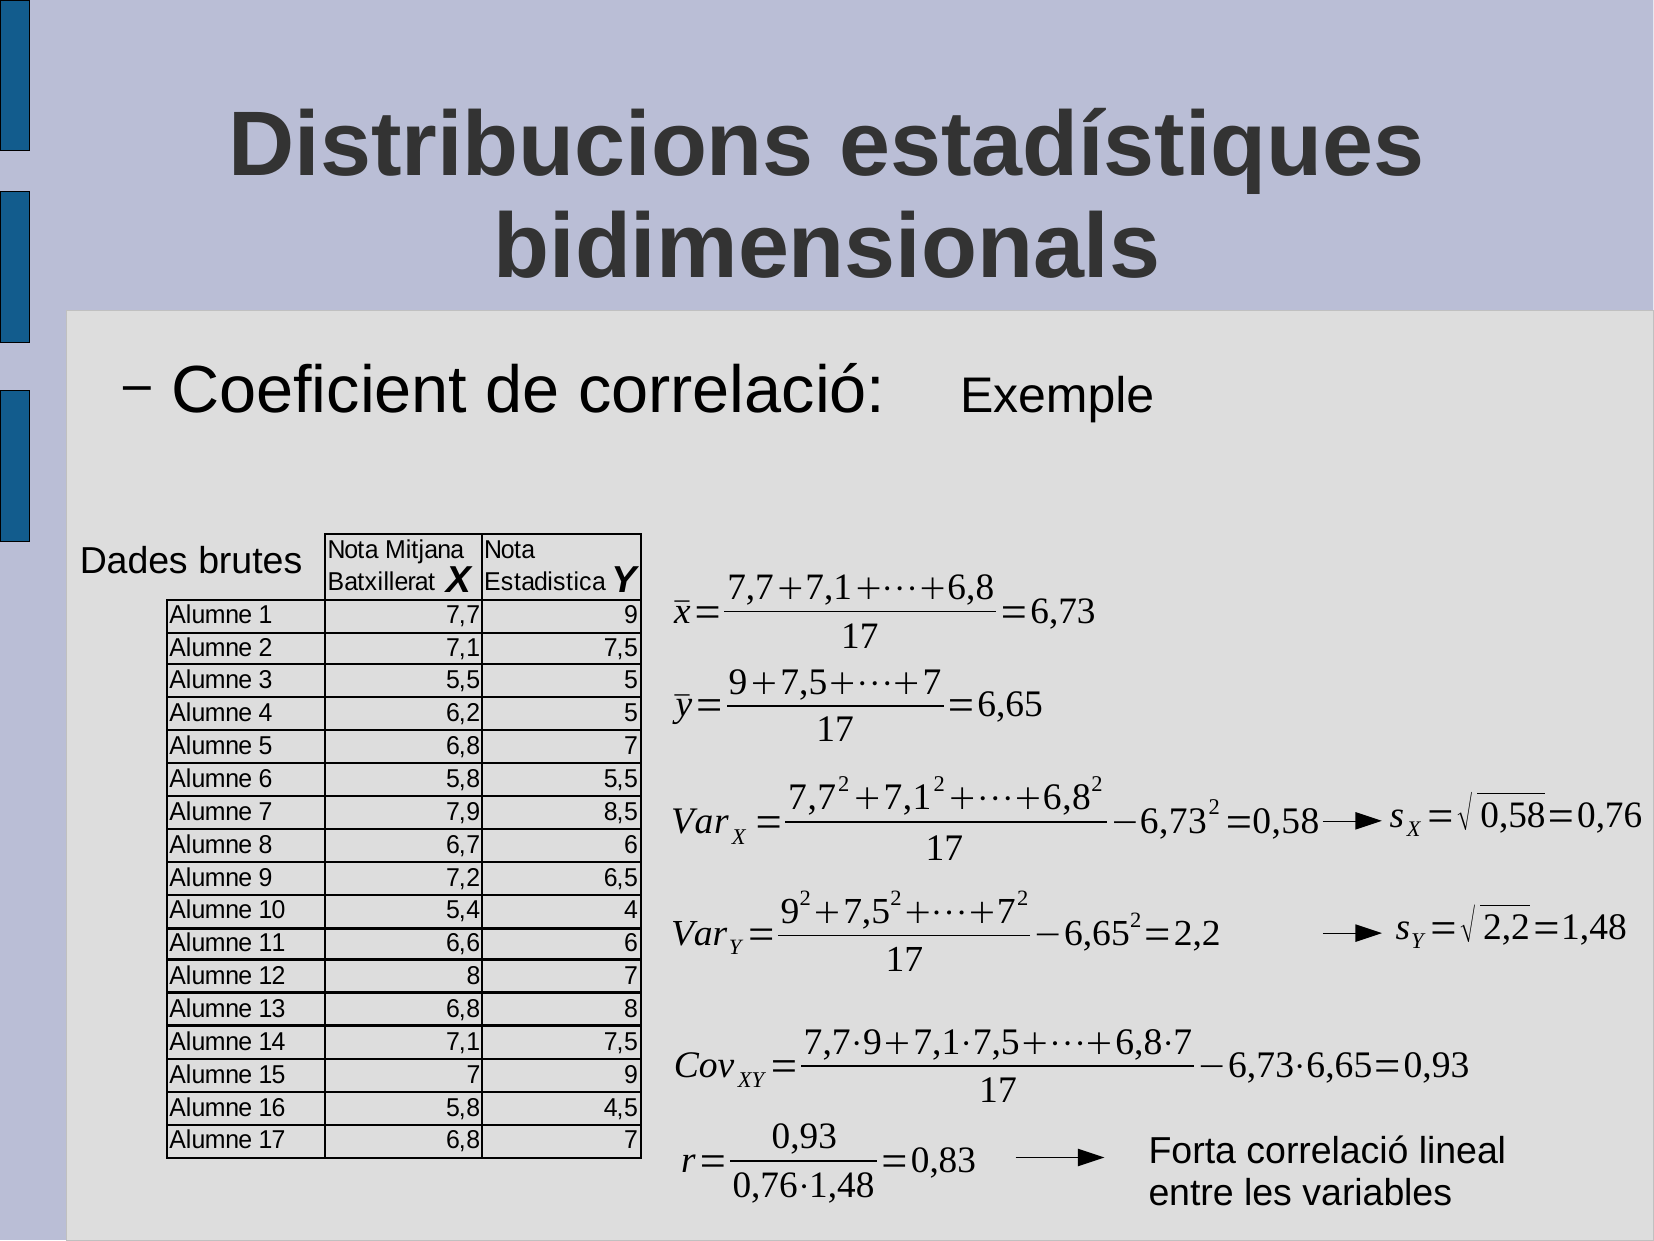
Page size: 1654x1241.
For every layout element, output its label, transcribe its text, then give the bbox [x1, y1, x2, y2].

chart [667, 1021, 1476, 1113]
text_box X [431, 551, 520, 610]
title Distribucions estadístiques bidimensionals [121, 91, 1534, 299]
chart [664, 885, 1227, 980]
text_box Forta correlació lineal entre les variables [1133, 1122, 1607, 1221]
chart [1387, 903, 1634, 954]
chart [664, 566, 1102, 658]
chart [673, 1116, 983, 1207]
chart [664, 661, 1049, 750]
chart [664, 767, 1327, 870]
chart [164, 531, 643, 1161]
chart [1381, 791, 1649, 843]
text_box Coeficient de correlació: Exemple [29, 352, 1471, 443]
text_box Y [596, 551, 686, 610]
text_box Dades brutes [64, 532, 420, 590]
